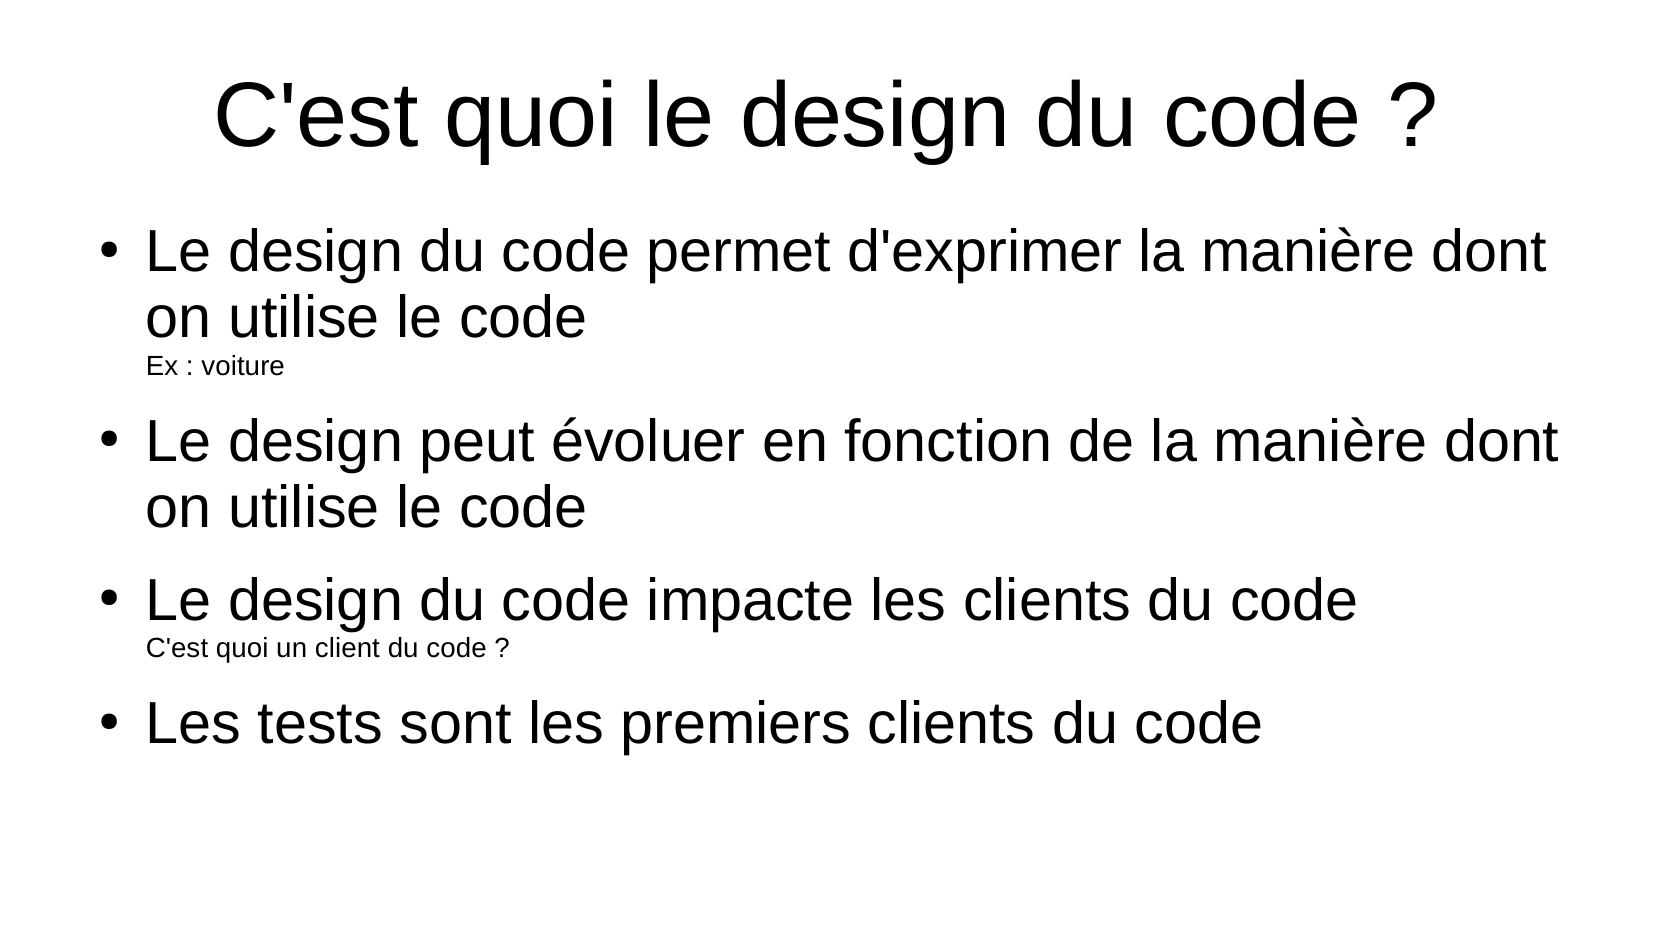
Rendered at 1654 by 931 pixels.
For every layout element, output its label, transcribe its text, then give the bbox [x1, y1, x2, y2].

title C'est quoi le design du code ? [82, 37, 1571, 193]
list Le design du code permet d'exprimer la manière dont on utilise le code Ex : voiture Le design peut évoluer en fonction de la manière dont on utilise le code Le design du code impacte les clients du code C'est quoi un client du code ? Les tests sont les premiers clients du code [82, 217, 1571, 758]
